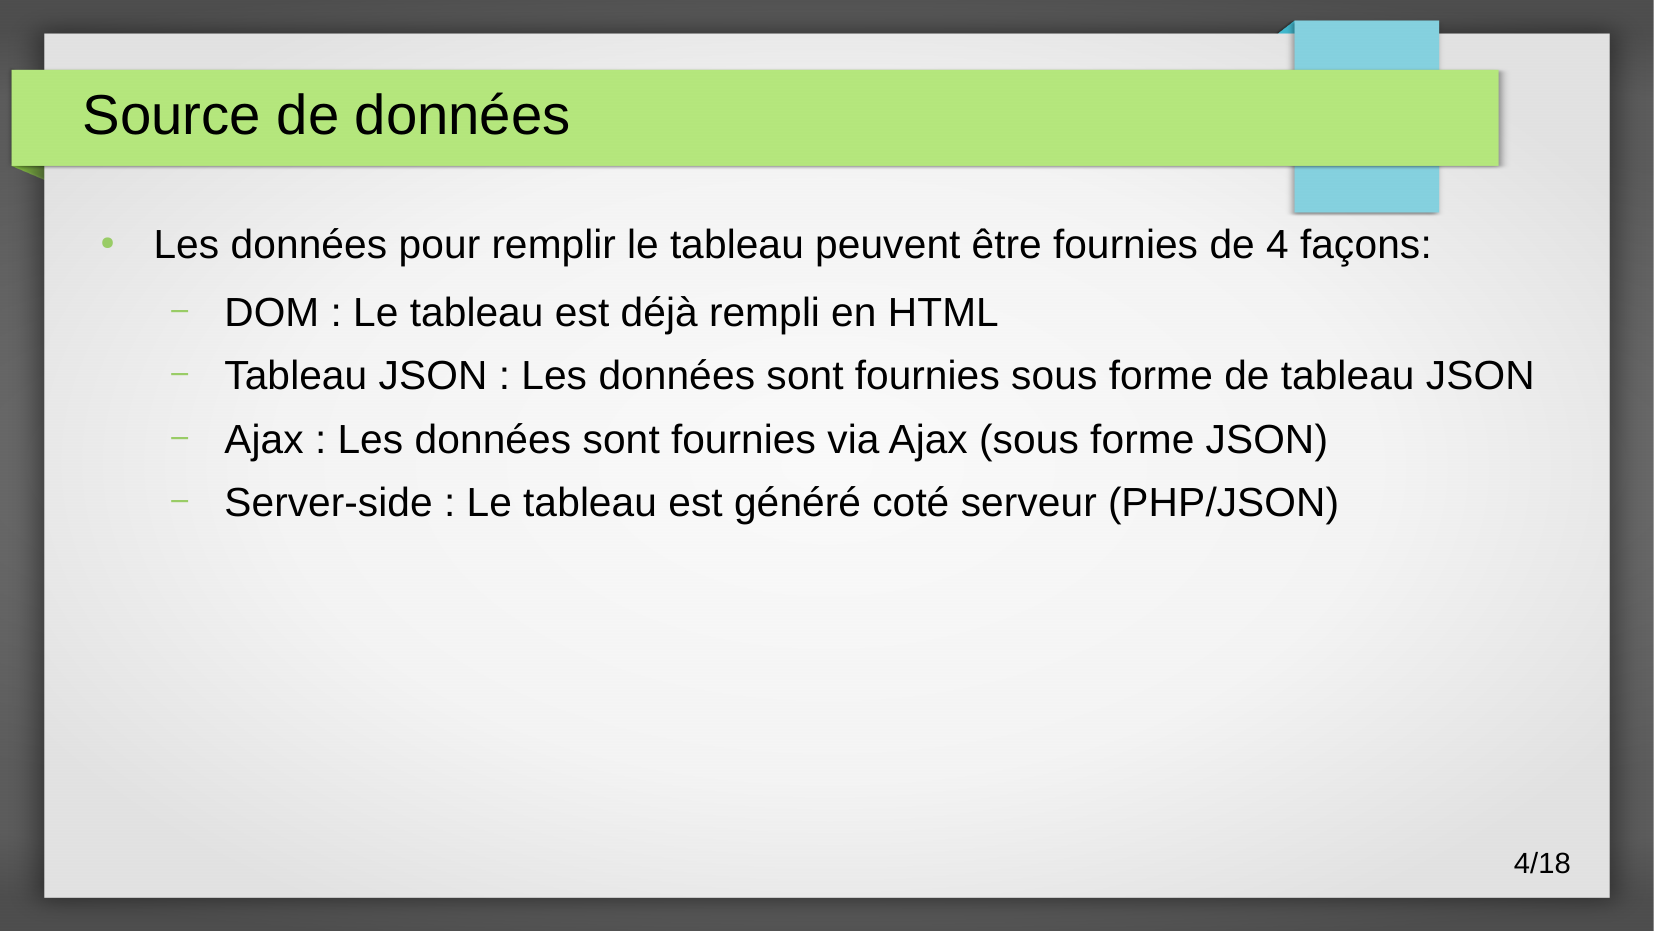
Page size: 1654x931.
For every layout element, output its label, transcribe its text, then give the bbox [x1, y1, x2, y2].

list Les données pour remplir le tableau peuvent être fournies de 4 façons: DOM : Le tableau est déjà rempli en HTML Tableau JSON : Les données sont fournies sous forme de tableau JSON Ajax : Les données sont fournies via Ajax (sous forme JSON) Server-side : Le tableau est généré coté serveur (PHP/JSON) [82, 221, 1571, 761]
picture [0, 0, 1654, 931]
title Source de données [82, 70, 1264, 160]
